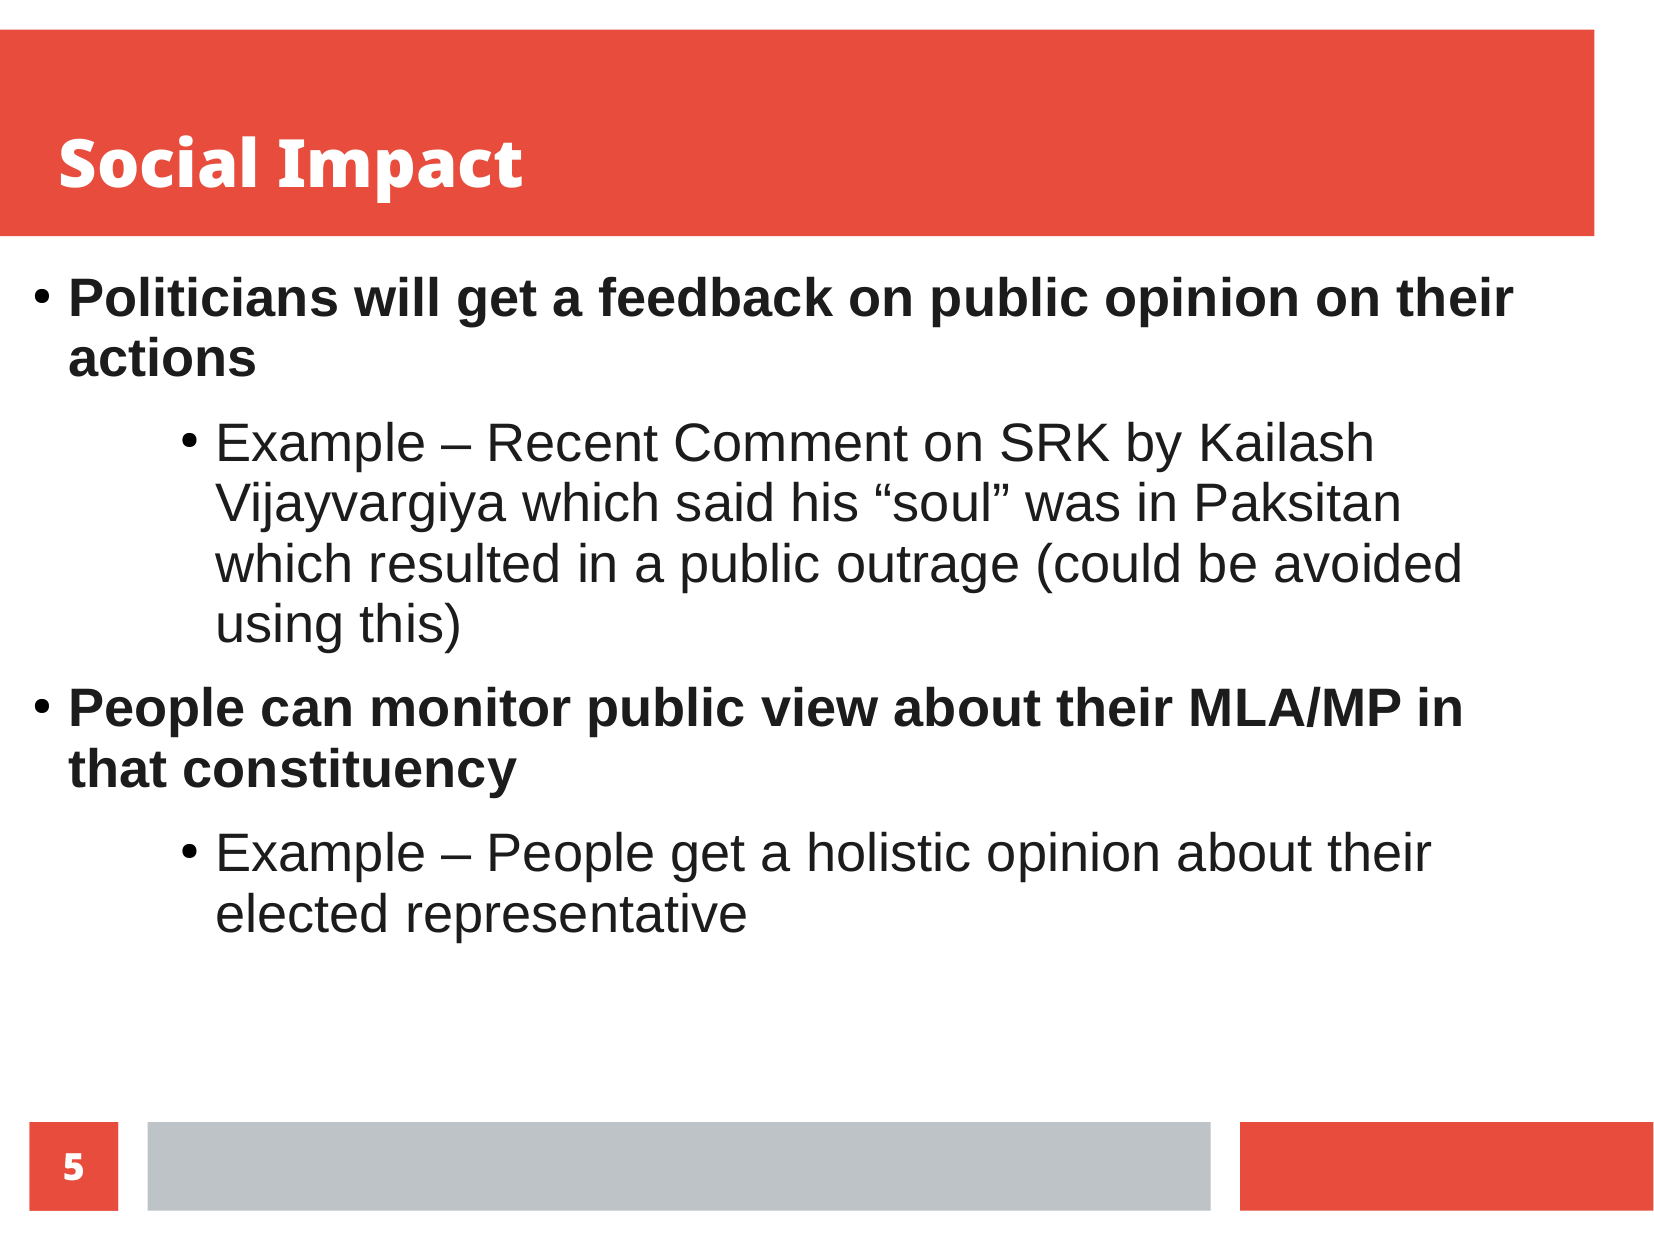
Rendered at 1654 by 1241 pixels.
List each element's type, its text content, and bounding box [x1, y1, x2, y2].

title Social Impact [59, 59, 1595, 207]
text_box [835, 648, 866, 719]
list Politicians will get a feedback on public opinion on their actions Example – Recent Comment on SRK by Kailash Vijayvargiya which said his “soul” was in Paksitan which resulted in a public outrage (could be avoided using this) People can monitor public view about their MLA/MP in that constituency Example – People get a holistic opinion about their elected representative [32, 267, 1539, 1035]
